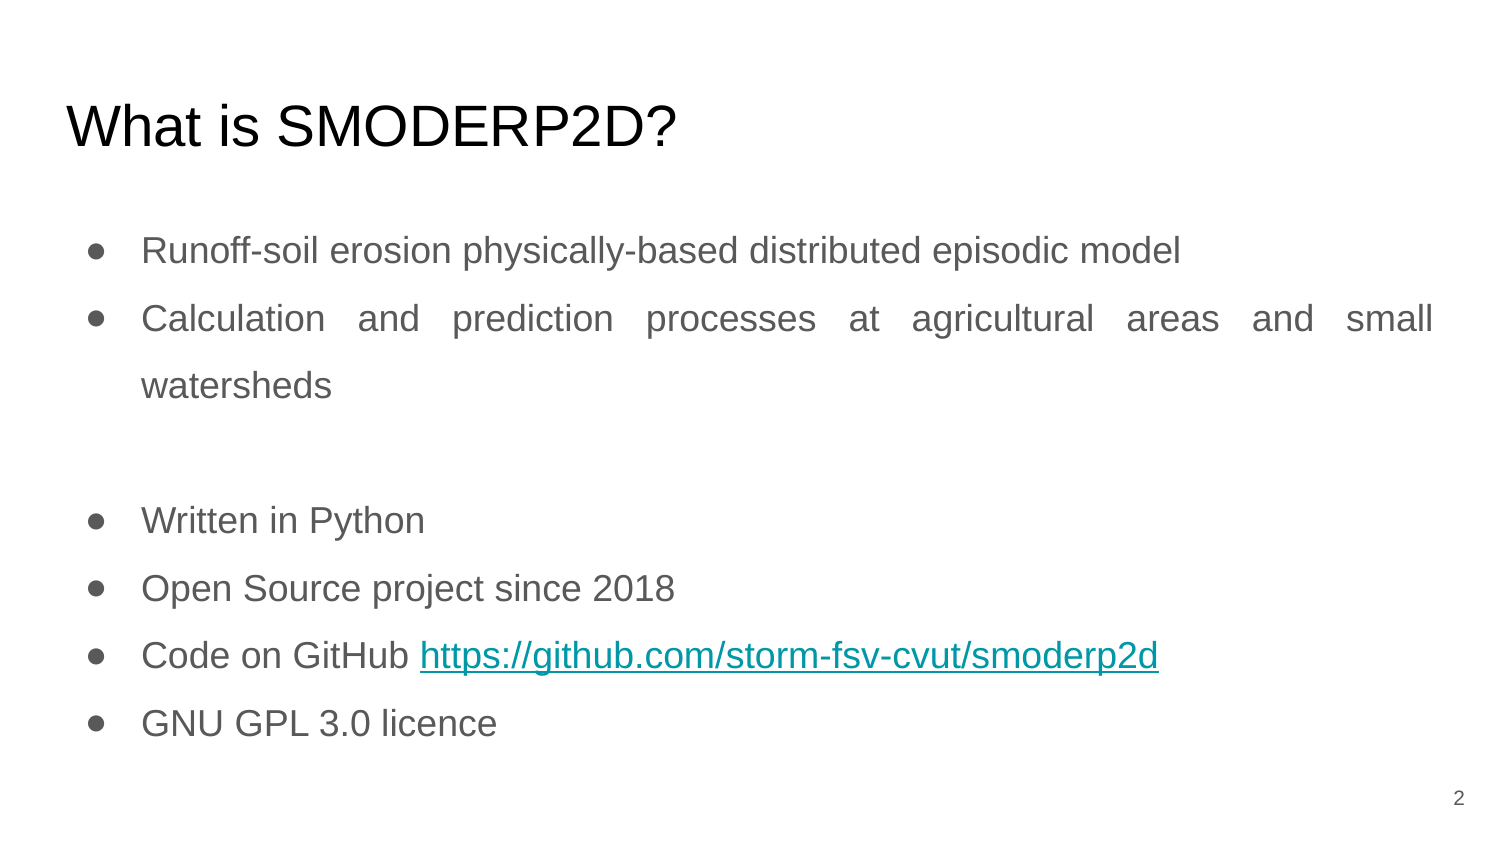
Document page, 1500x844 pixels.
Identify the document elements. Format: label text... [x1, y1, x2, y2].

slide_number <number> [1389, 764, 1480, 830]
list Runoff-soil erosion physically-based distributed episodic model Calculation and prediction processes at agricultural areas and small watersheds Written in Python Open Source project since 2018 Code on GitHub https://github.com/storm-fsv-cvut/smoderp2d GNU GPL 3.0 licence [51, 189, 1449, 750]
title What is SMODERP2D? [51, 72, 1449, 167]
